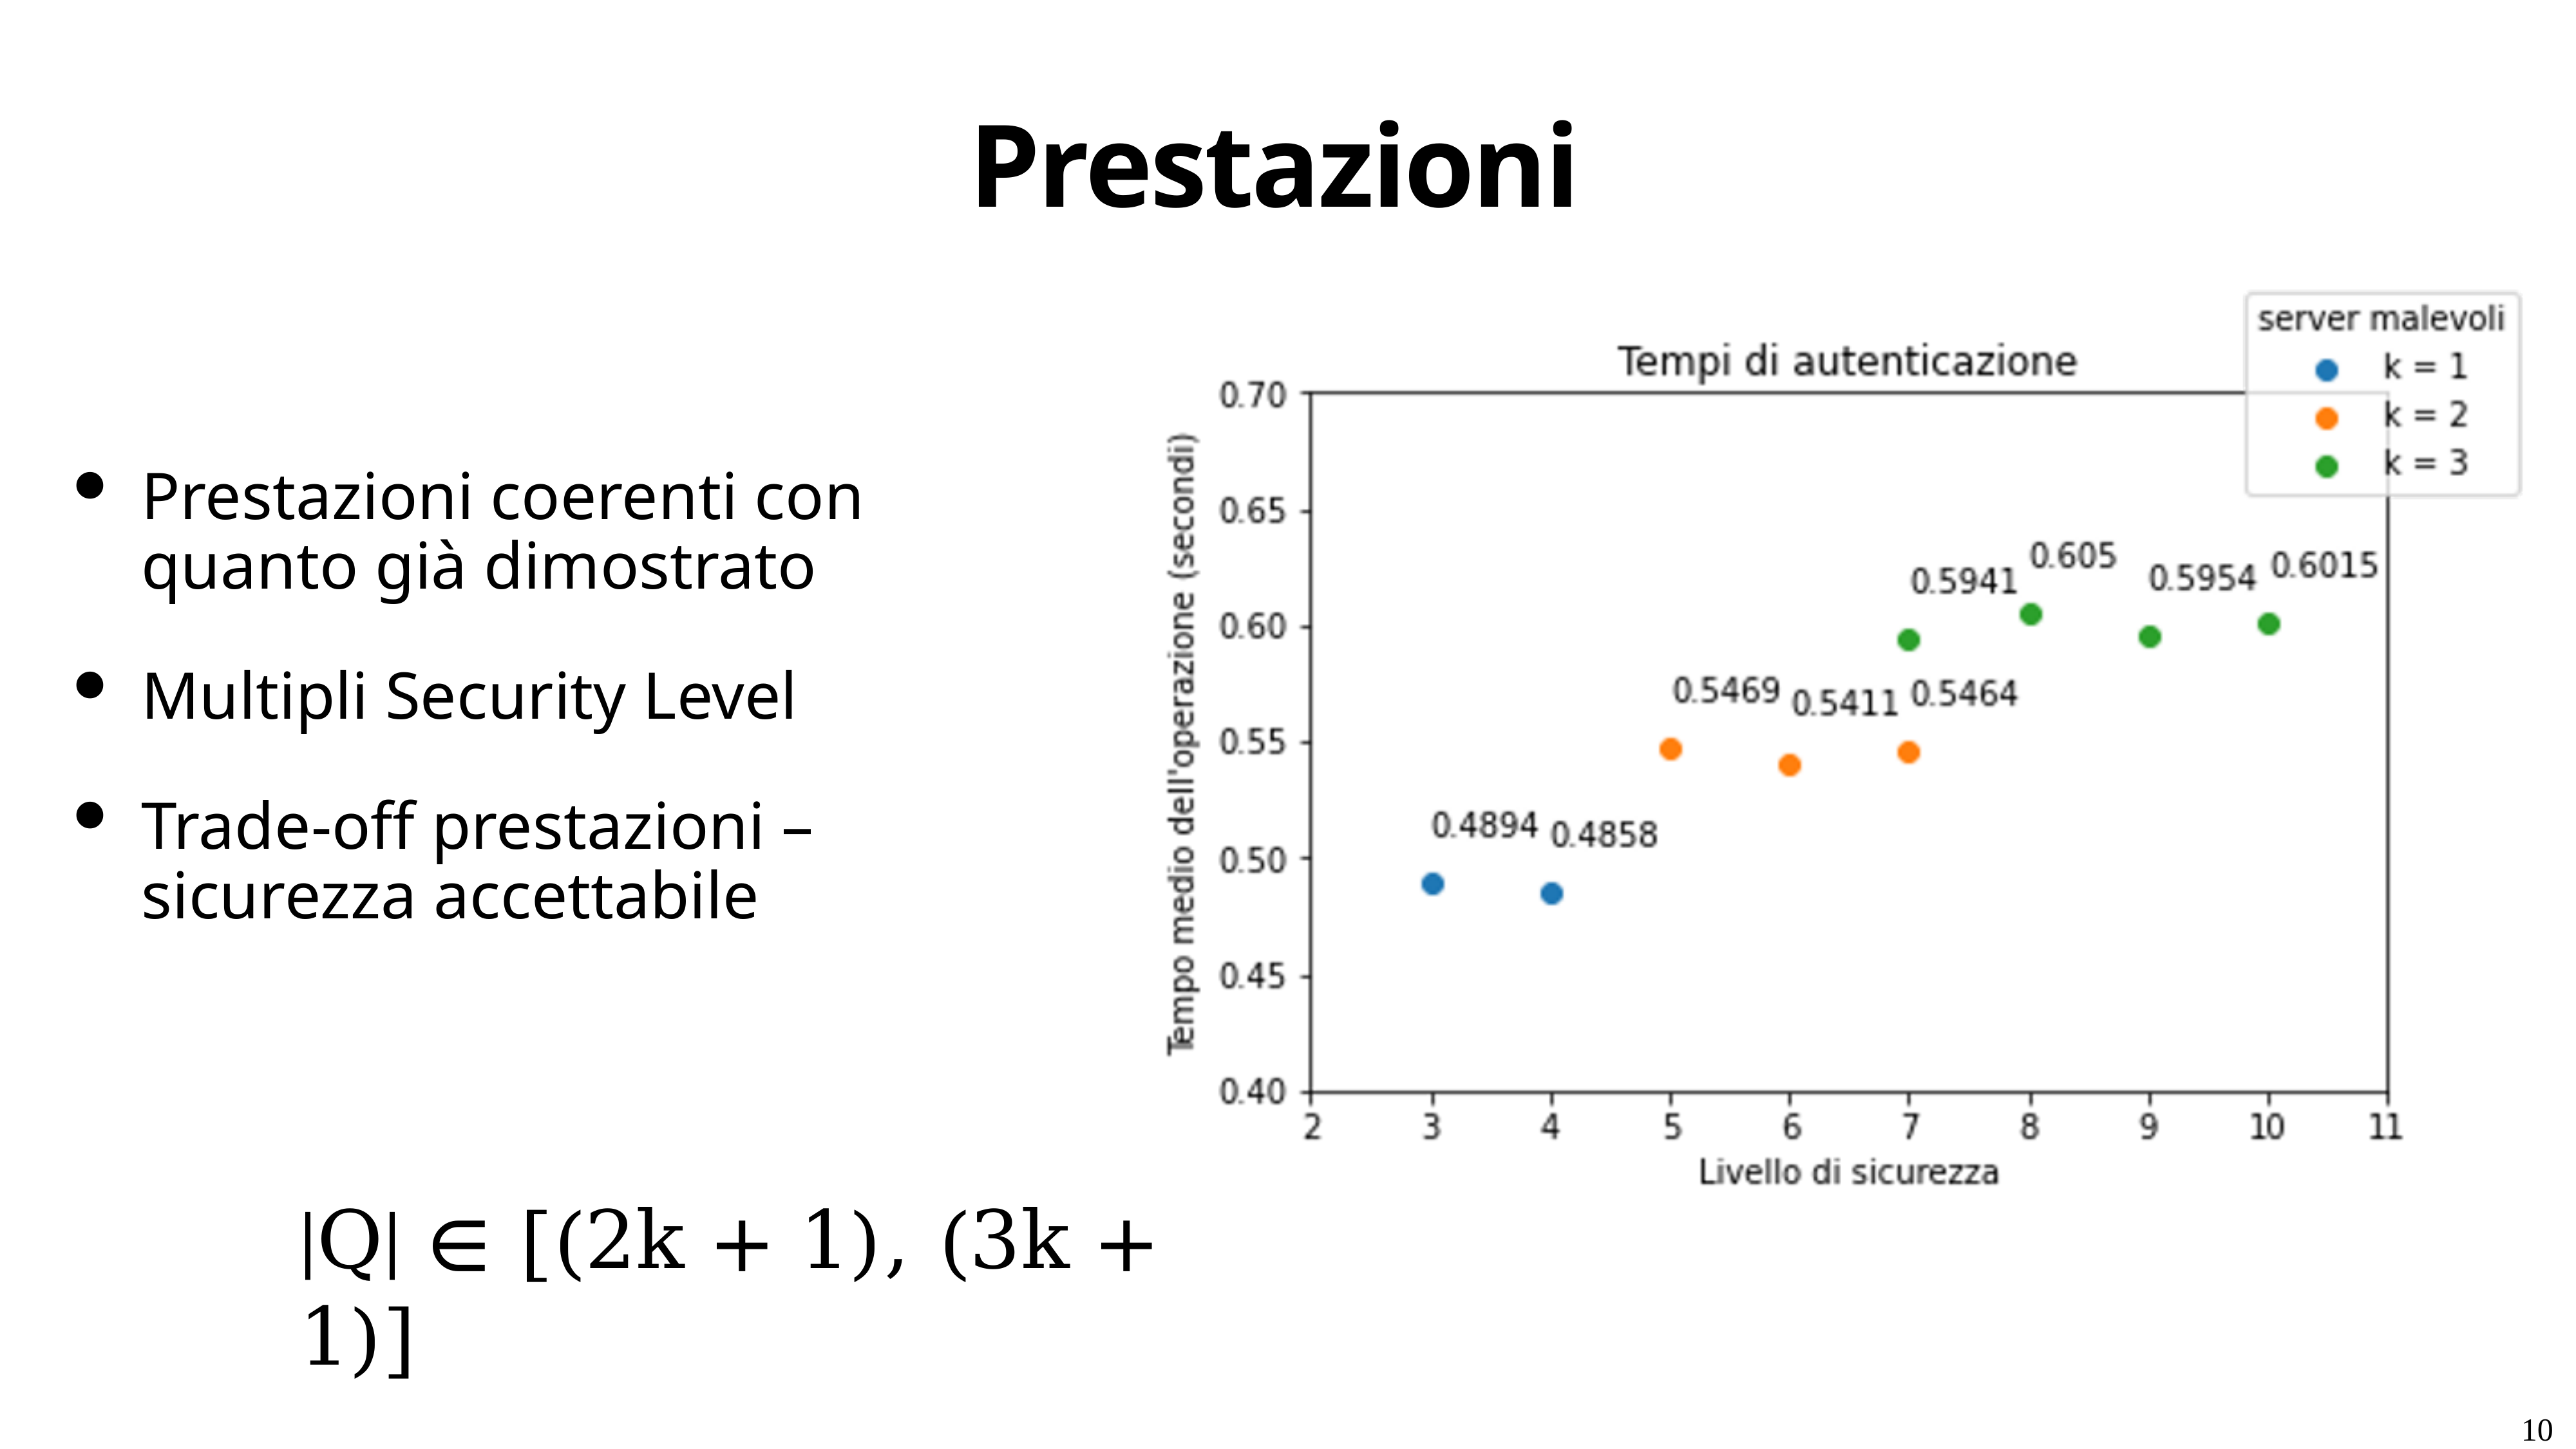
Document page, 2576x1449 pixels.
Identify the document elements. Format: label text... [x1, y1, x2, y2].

title Prestazioni [127, 114, 2448, 266]
text_box <number> [2511, 1403, 2571, 1449]
picture [1149, 276, 2533, 1215]
list Prestazioni coerenti con quanto già dimostrato Multipli Security Level Trade-off prestazioni – sicurezza accettabile [71, 459, 1097, 1311]
text_box |Q| ∈ [(2k + 1), (3k + 1)] [289, 1183, 1208, 1289]
